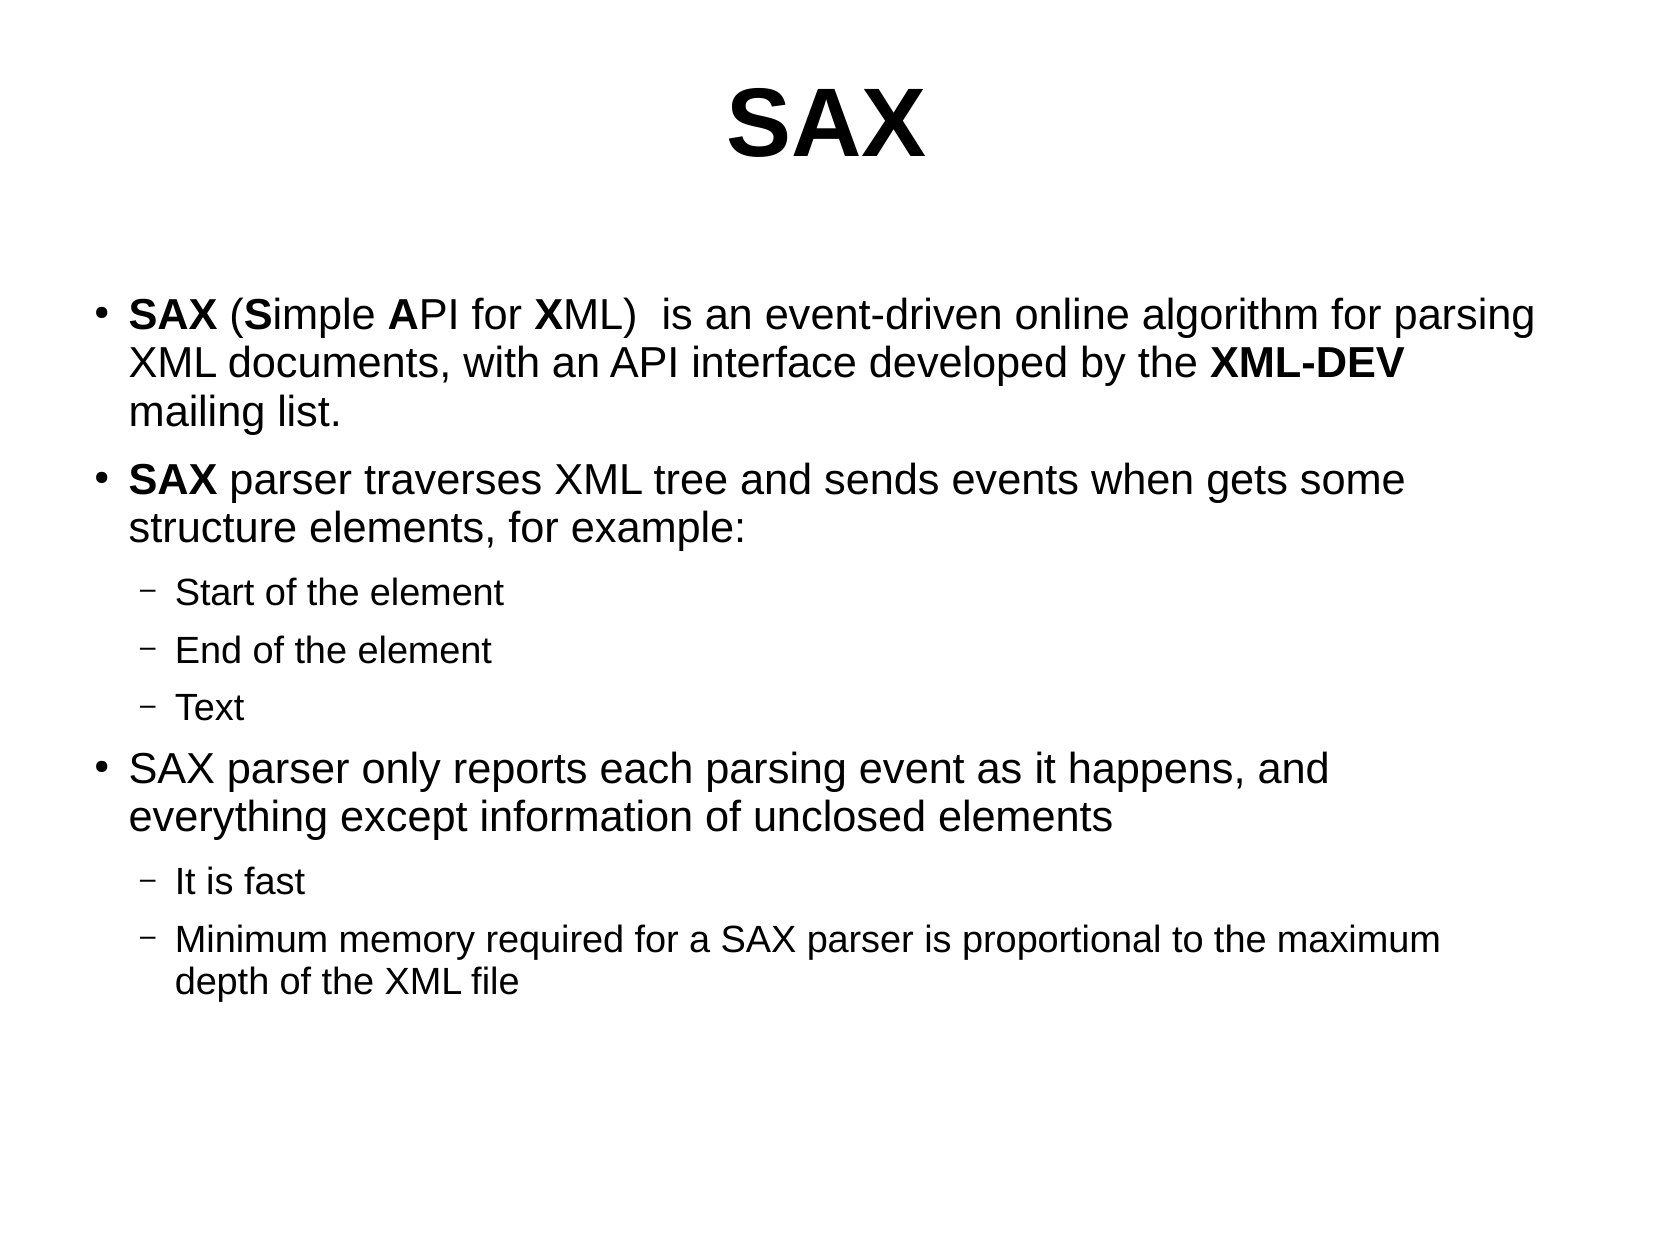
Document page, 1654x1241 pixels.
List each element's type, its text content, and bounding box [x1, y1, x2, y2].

list SAX (Simple API for XML) is an event-driven online algorithm for parsing XML documents, with an API interface developed by the XML-DEV mailing list. SAX parser traverses XML tree and sends events when gets some structure elements, for example: Start of the element End of the element Text SAX parser only reports each parsing event as it happens, and everything except information of unclosed elements It is fast Minimum memory required for a SAX parser is proportional to the maximum depth of the XML file [82, 290, 1538, 1010]
title SAX [82, 49, 1571, 196]
